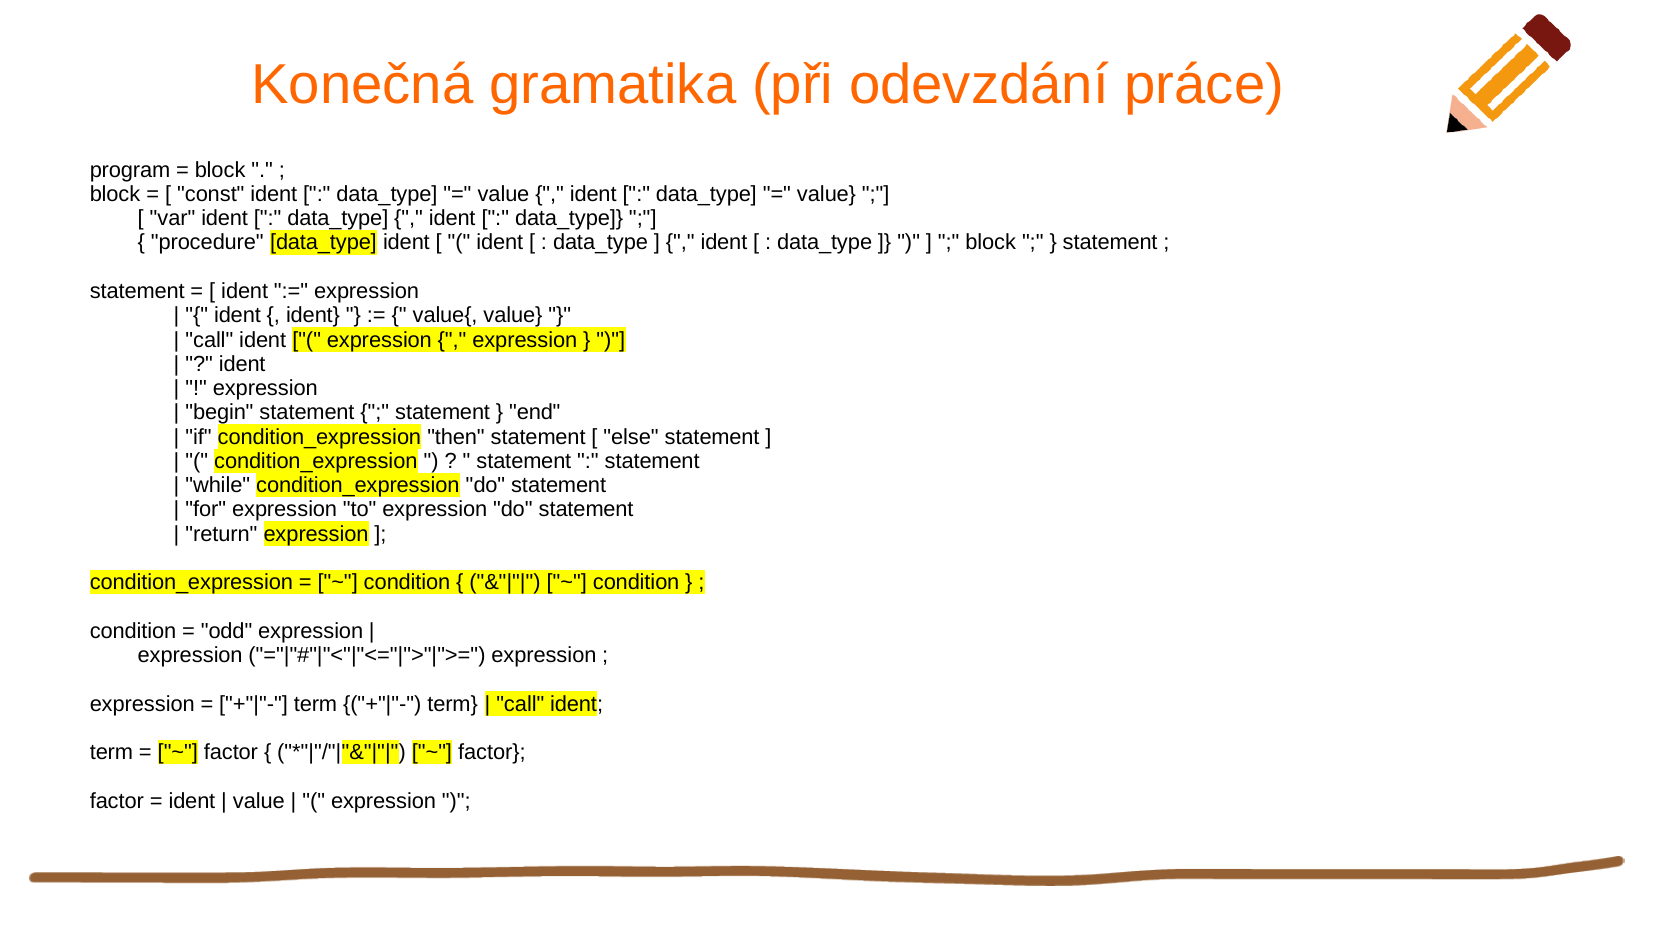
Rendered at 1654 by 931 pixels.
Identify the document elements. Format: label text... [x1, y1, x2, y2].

title Konečná gramatika (při odevzdání práce) [88, 29, 1447, 133]
text_box program = block "." ; block = [ "const" ident [":" data_type] "=" value {"," ident [":" data_type] "=" value} ";"] [ "var" ident [":" data_type] {"," ident [":" data_type]} ";"] { "procedure" [data_type] ident [ "(" ident [ : data_type ] {"," ident [ : data_type ]} ")" ] ";" block ";" } statement ; statement = [ ident ":=" expression | "{" ident {, ident} "} := {" value{, value} "}" | "call" ident ["(" expression {"," expression } ")"] | "?" ident | "!" expression | "begin" statement {";" statement } "end" | "if" condition_expression "then" statement [ "else" statement ] | "(" condition_expression ") ? " statement ":" statement | "while" condition_expression "do" statement | "for" expression "to" expression "do" statement | "return" expression ]; condition_expression = ["~"] condition { ("&"|"|") ["~"] condition } ; condition = "odd" expression | expression ("="|"#"|"<"|"<="|">"|">=") expression ; expression = ["+"|"-"] term {("+"|"-") term} | "call" ident; term = ["~"] factor { ("*"|"/"|"&"|"|") ["~"] factor}; factor = ident | value | "(" expression ")"; [75, 150, 1576, 826]
